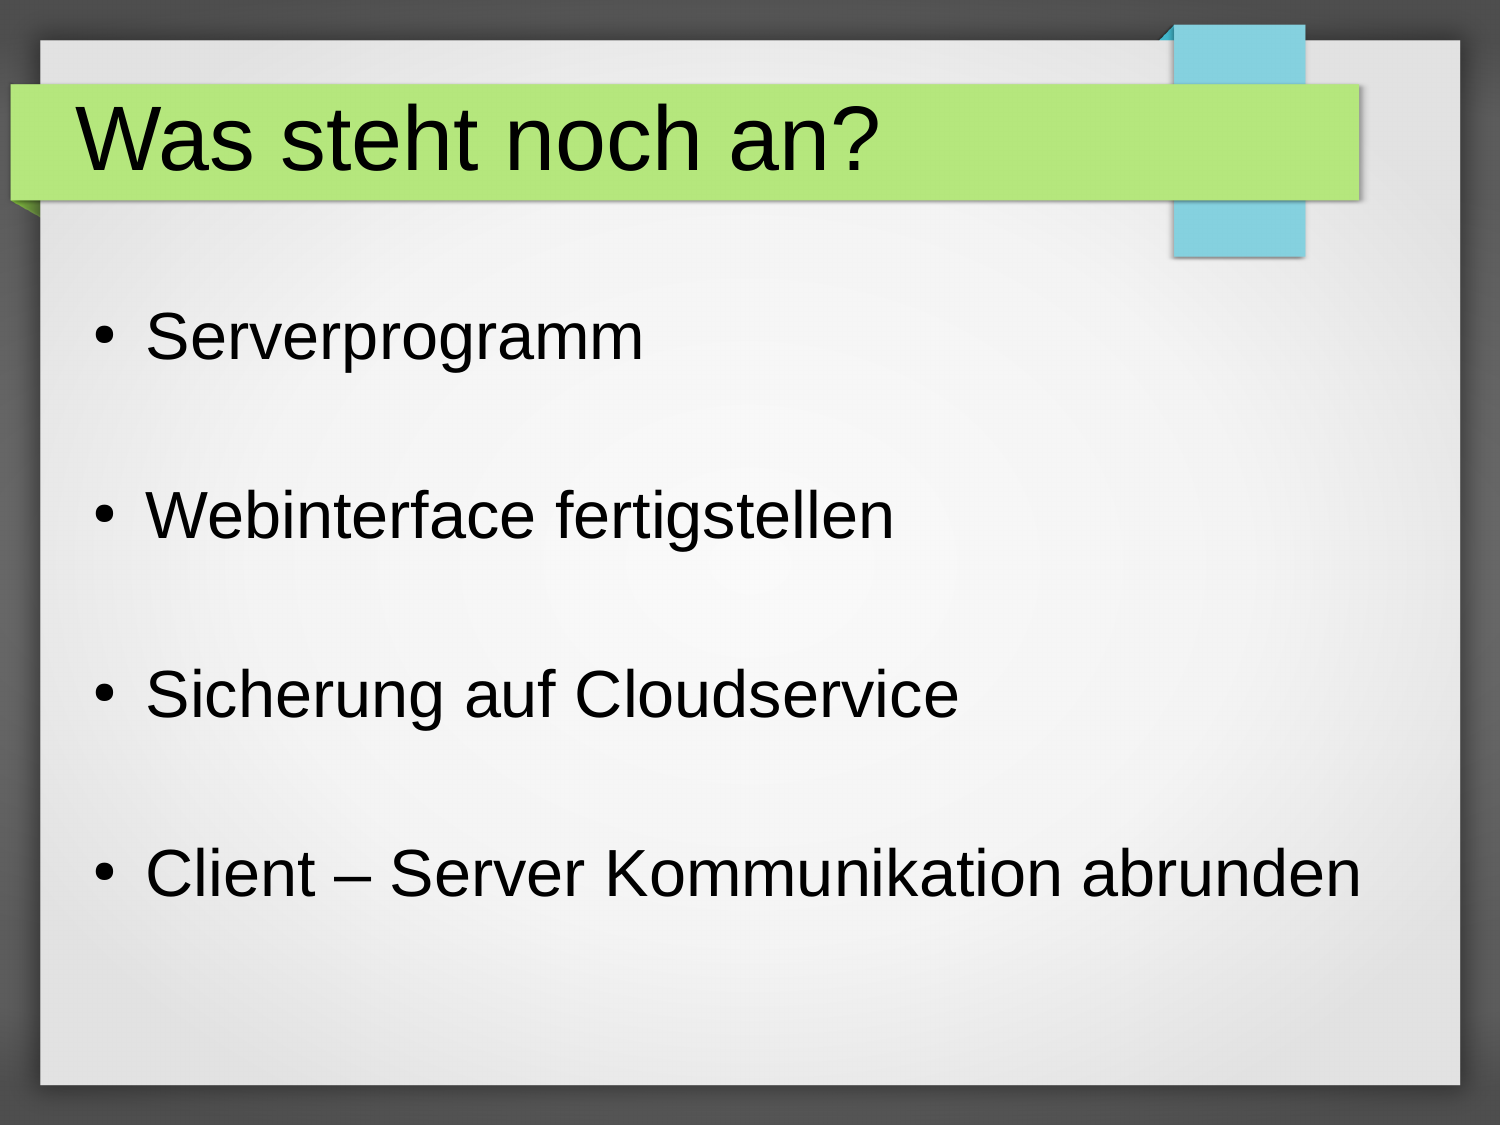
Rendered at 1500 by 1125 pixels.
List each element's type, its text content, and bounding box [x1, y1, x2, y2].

list Serverprogramm Webinterface fertigstellen Sicherung auf Cloudservice Client – Server Kommunikation abrunden [75, 298, 1425, 1042]
title Was steht noch an? [75, 44, 1425, 233]
picture [0, 0, 1500, 1125]
